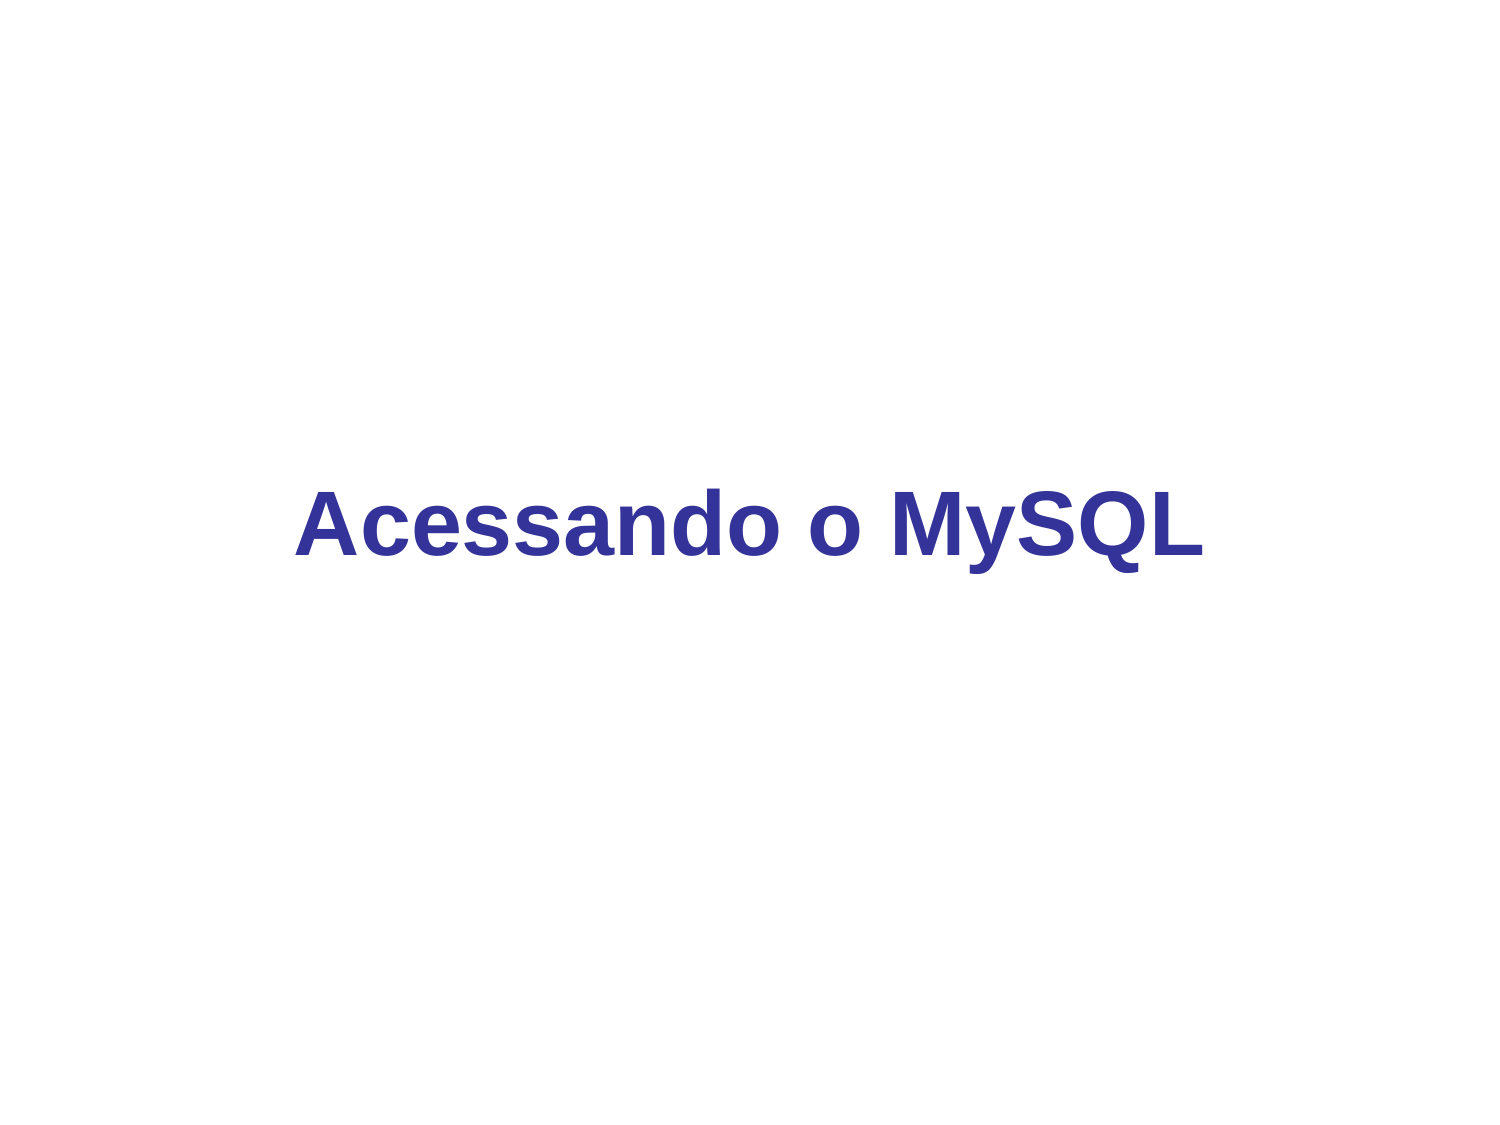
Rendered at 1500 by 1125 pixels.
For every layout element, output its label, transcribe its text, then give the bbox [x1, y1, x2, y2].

text_box Acessando o MySQL [53, 427, 1447, 610]
